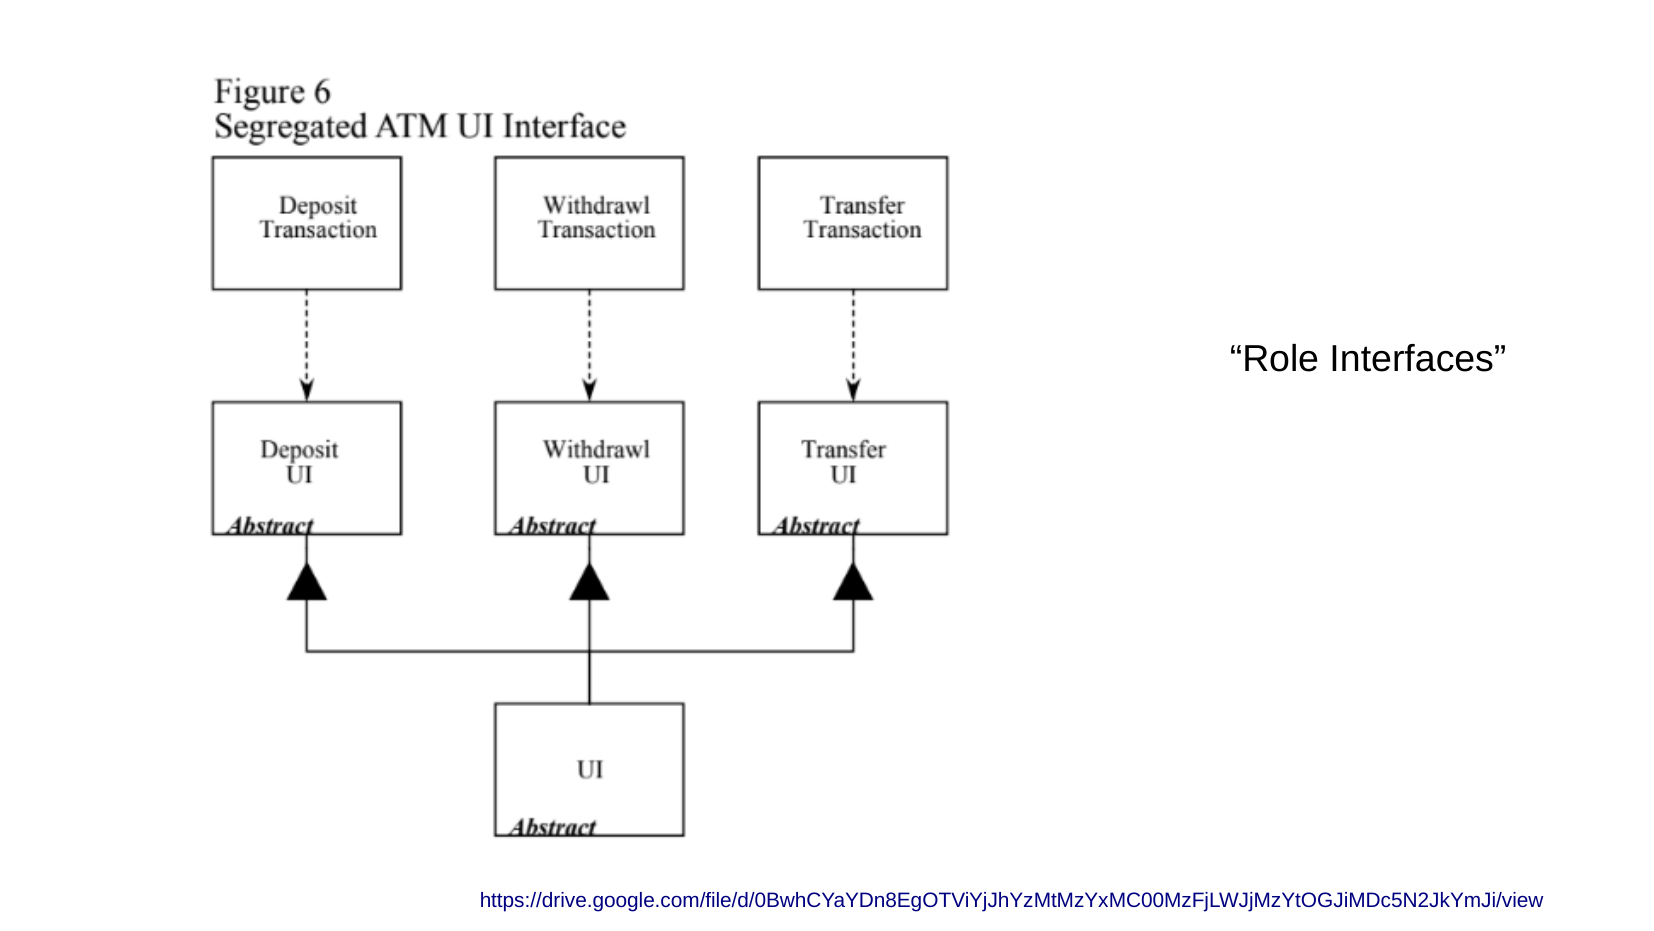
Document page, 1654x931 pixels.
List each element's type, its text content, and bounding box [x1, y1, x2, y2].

text_box https://drive.google.com/file/d/0BwhCYaYDn8EgOTViYjJhYzMtMzYxMC00MzFjLWJjMzYtOGJiMDc5N2JkYmJi/view [465, 881, 1575, 931]
text_box “Role Interfaces” [1215, 330, 1522, 387]
picture [165, 59, 1006, 878]
